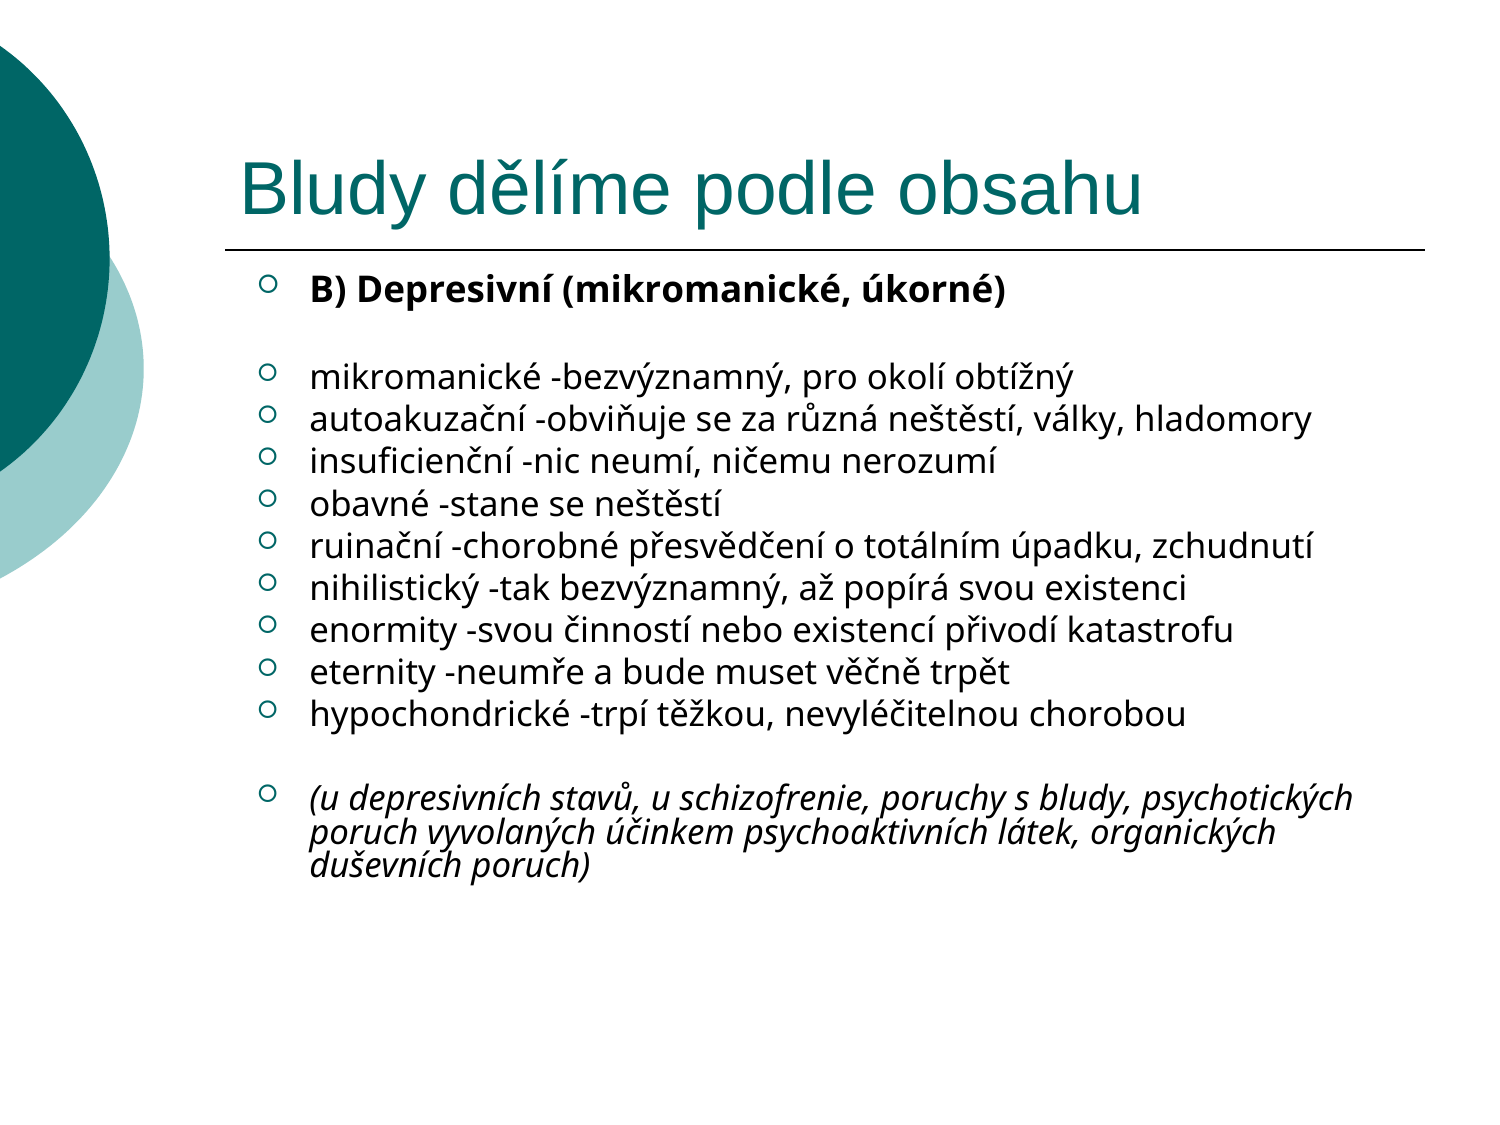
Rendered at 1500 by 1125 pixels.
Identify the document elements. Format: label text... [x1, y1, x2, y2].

list B) Depresivní (mikromanické, úkorné) mikromanické -bezvýznamný, pro okolí obtížný autoakuzační -obviňuje se za různá neštěstí, války, hladomory insuficienční -nic neumí, ničemu nerozumí obavné -stane se neštěstí ruinační -chorobné přesvědčení o totálním úpadku, zchudnutí nihilistický -tak bezvýznamný, až popírá svou existenci enormity -svou činností nebo existencí přivodí katastrofu eternity -neumře a bude muset věčně trpět hypochondrické -trpí těžkou, nevyléčitelnou chorobou (u depresivních stavů, u schizofrenie, poruchy s bludy, psychotických poruch vyvolaných účinkem psychoaktivních látek, organických duševních poruch) [242, 267, 1442, 896]
title Bludy dělíme podle obsahu [224, 49, 1425, 237]
